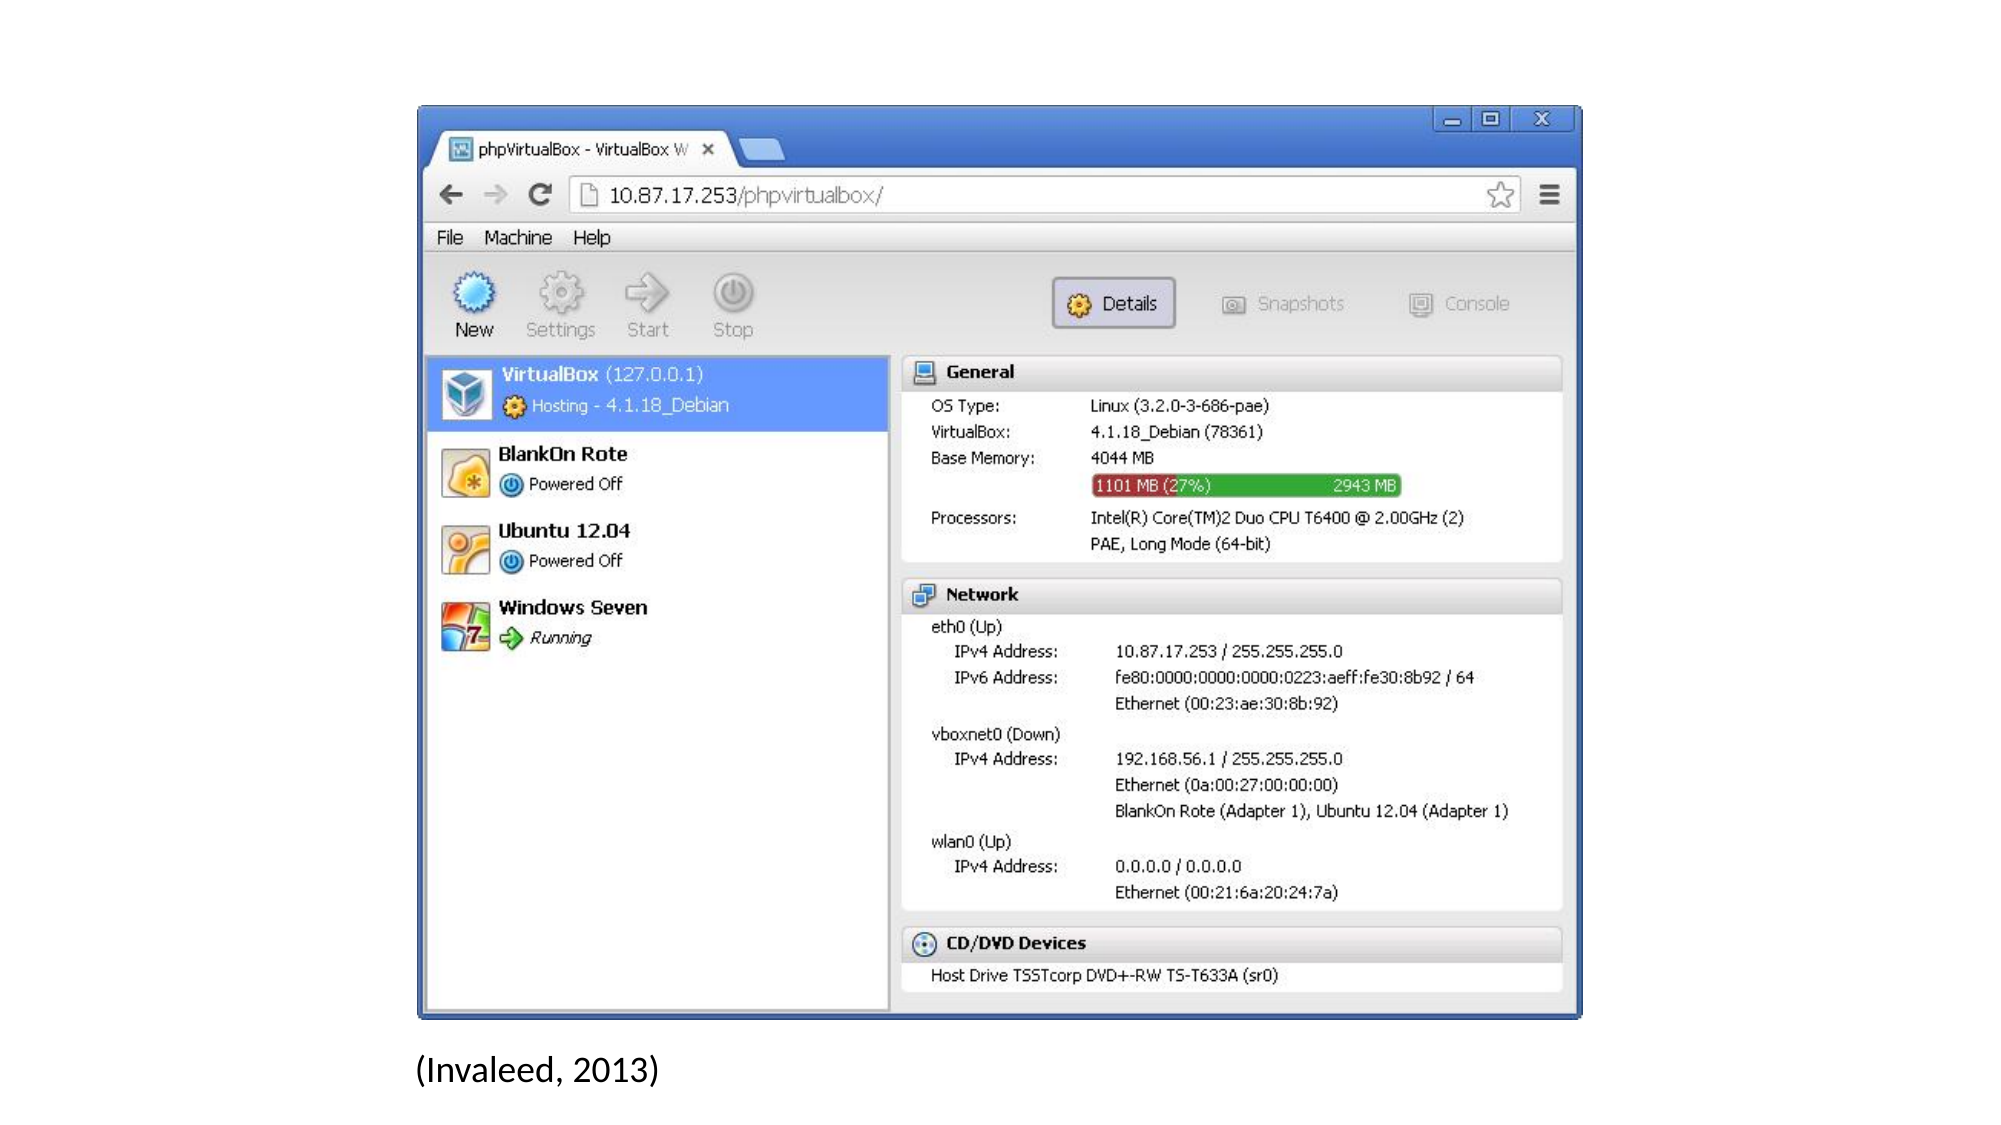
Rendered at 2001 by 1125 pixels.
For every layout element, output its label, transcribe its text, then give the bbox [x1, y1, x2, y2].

text_box (Invaleed, 2013) [399, 1037, 850, 1099]
picture [417, 105, 1583, 1020]
